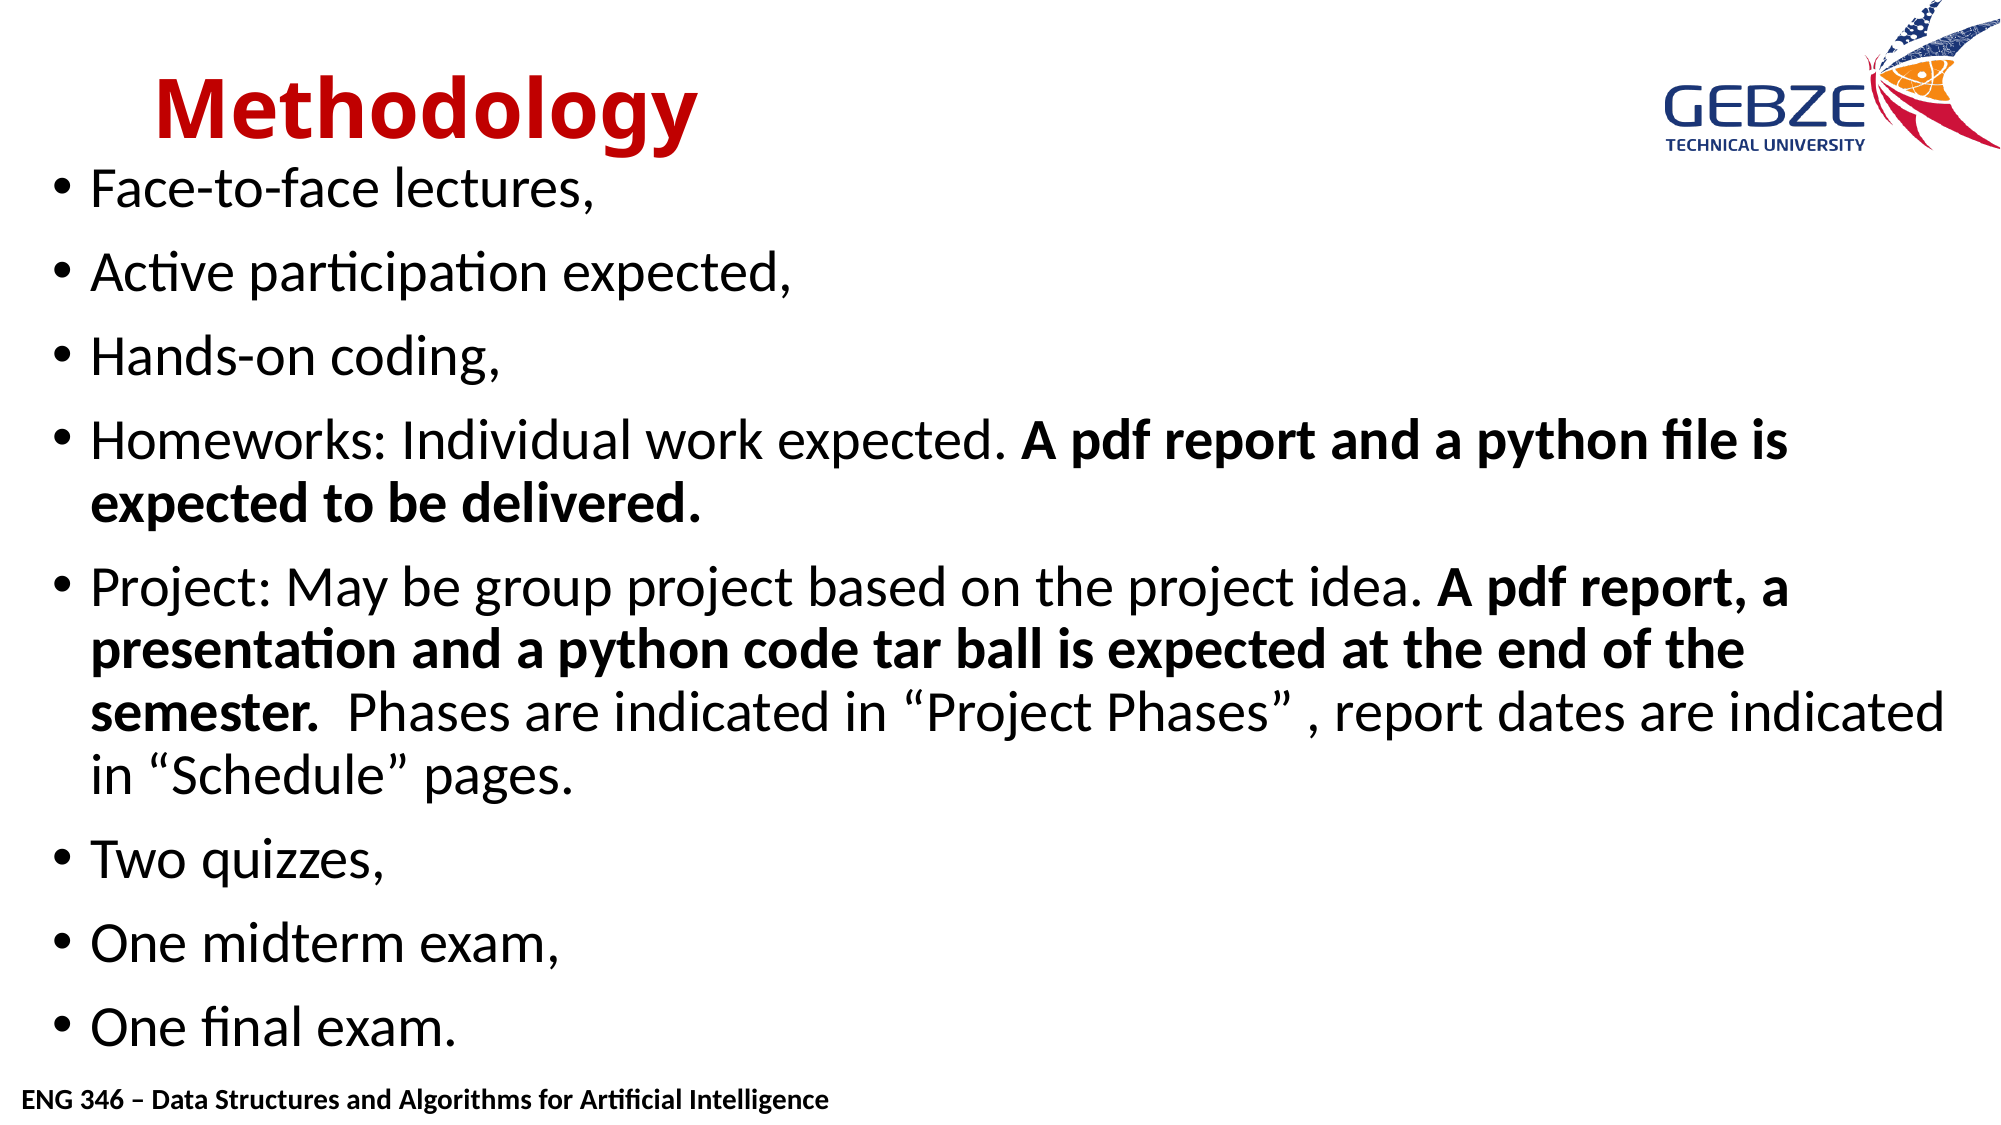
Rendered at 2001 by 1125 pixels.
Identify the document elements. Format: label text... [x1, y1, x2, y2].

picture [1665, 0, 2001, 151]
title Methodology [137, 59, 1862, 149]
list Face-to-face lectures, Active participation expected, Hands-on coding, Homeworks: Individual work expected. A pdf report and a python file is expected to be delivered. Project: May be group project based on the project idea. A pdf report, a presentation and a python code tar ball is expected at the end of the semester. Phases are indicated in “Project Phases” , report dates are indicated in “Schedule” pages. Two quizzes, One midterm exam, One final exam. [37, 149, 1988, 981]
